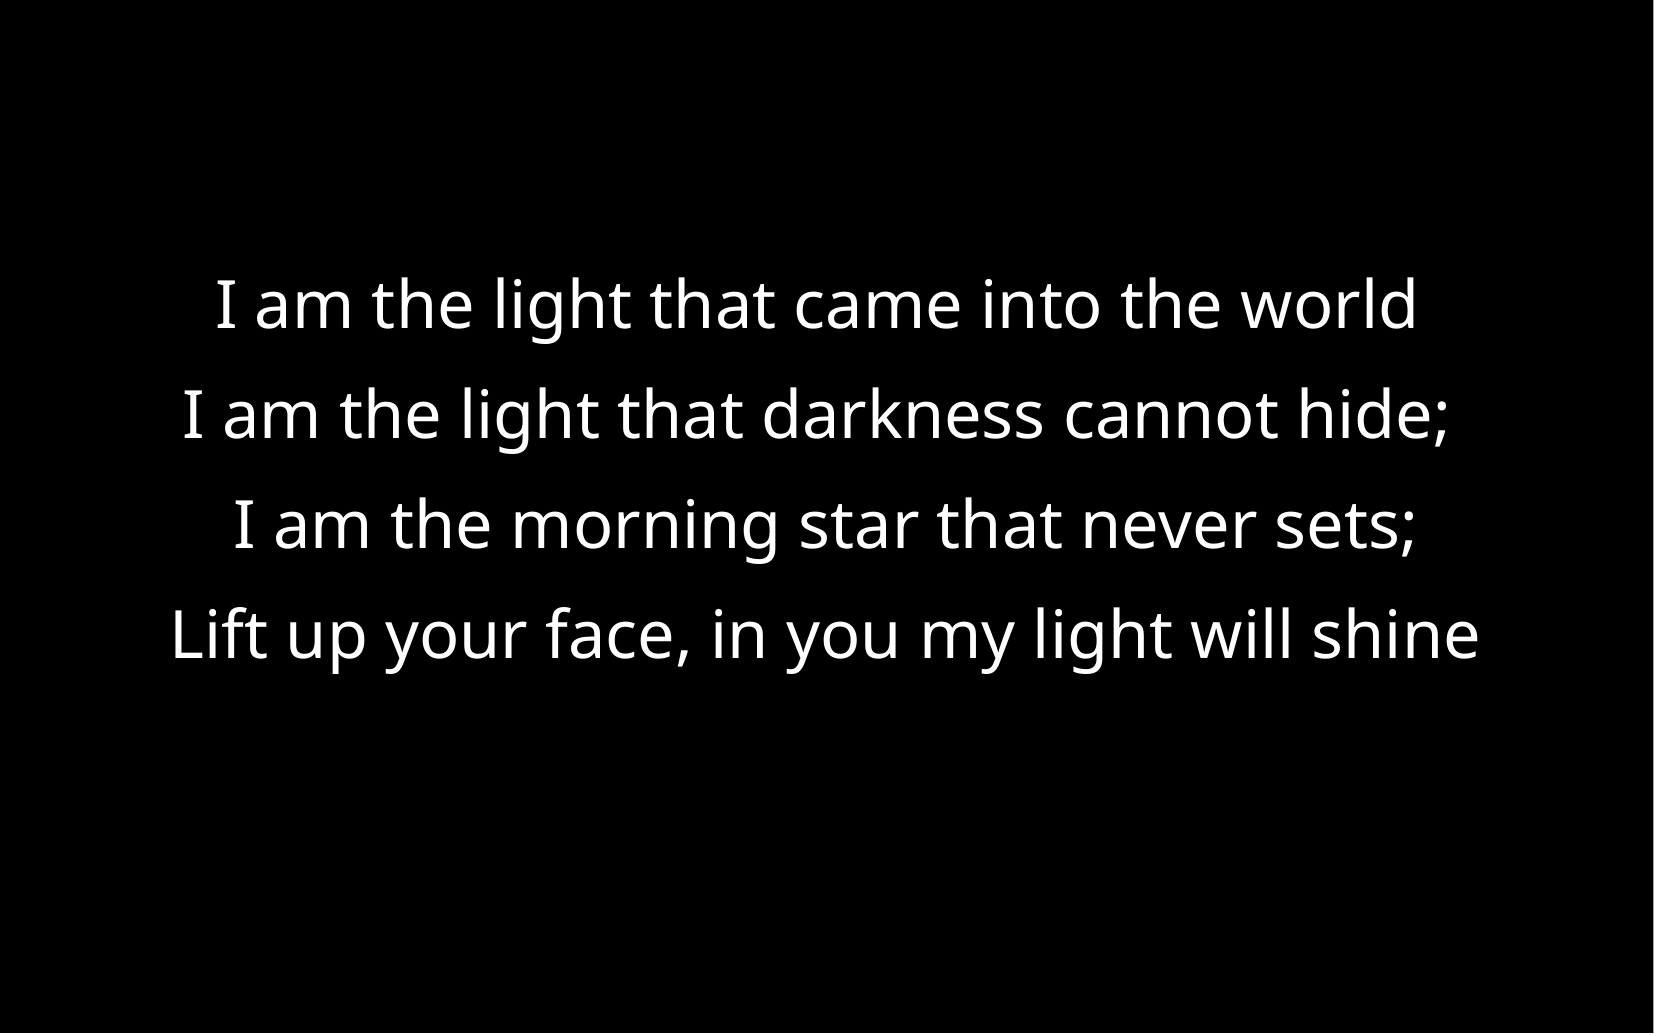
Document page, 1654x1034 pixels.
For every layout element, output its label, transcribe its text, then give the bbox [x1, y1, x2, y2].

list I am the light that came into the world I am the light that darkness cannot hide; I am the morning star that never sets; Lift up your face, in you my light will shine [0, 255, 1653, 855]
